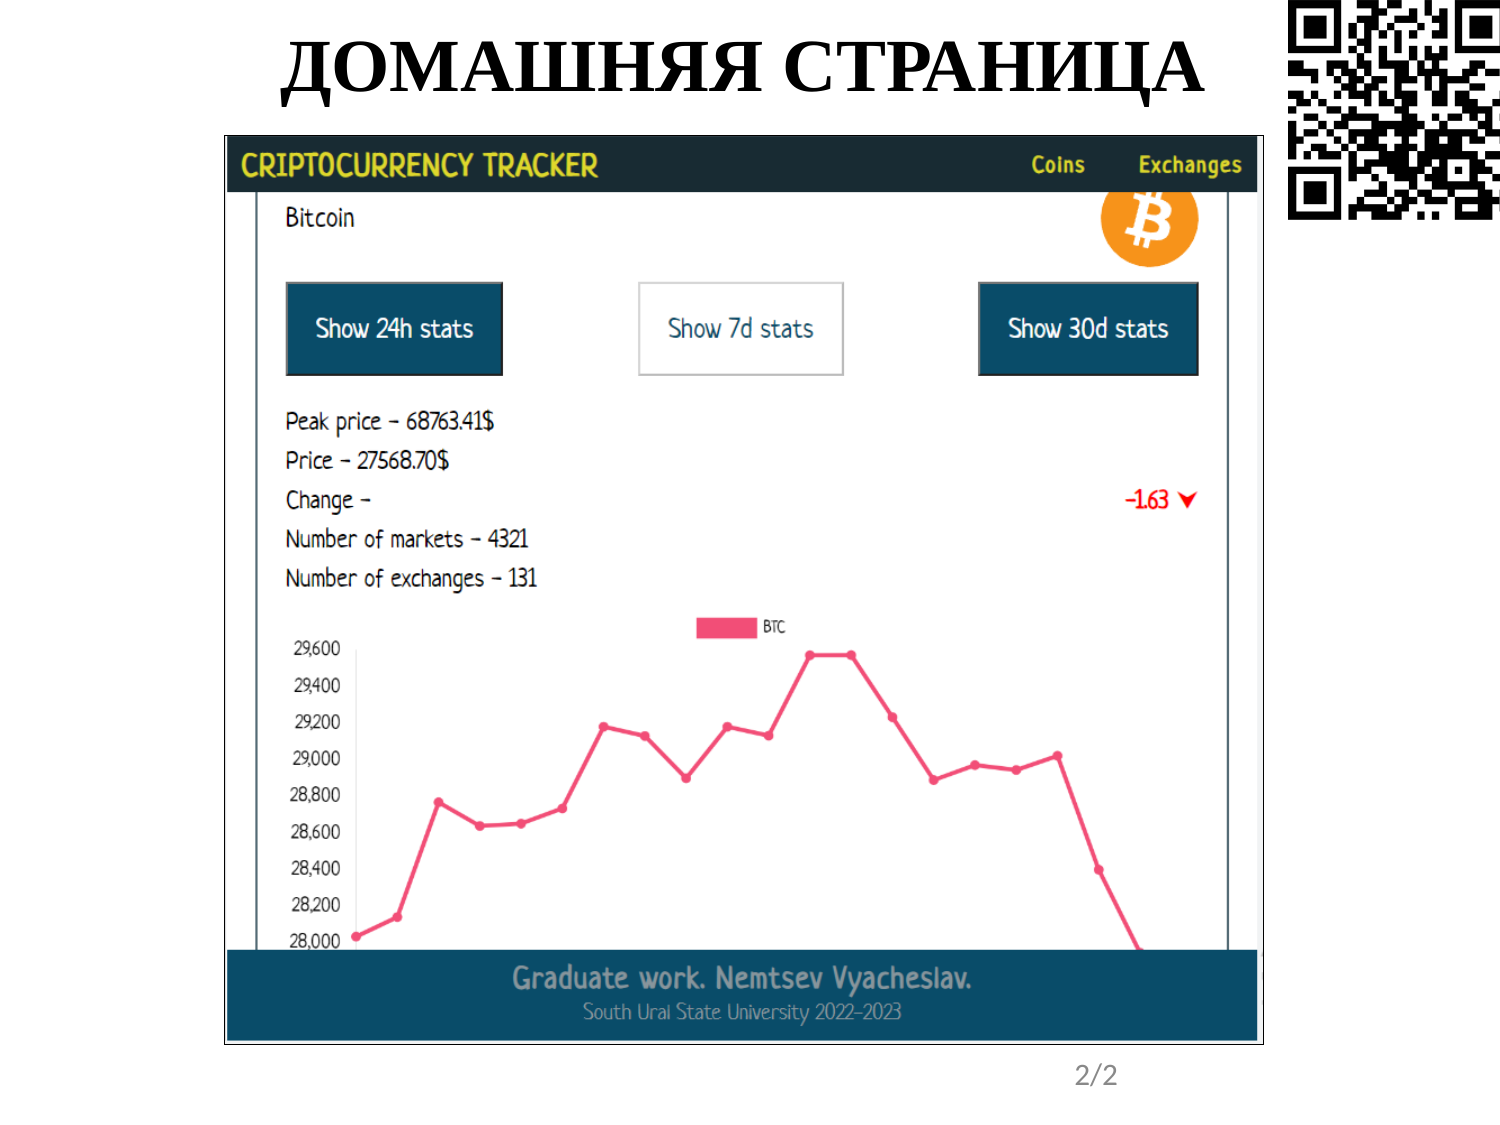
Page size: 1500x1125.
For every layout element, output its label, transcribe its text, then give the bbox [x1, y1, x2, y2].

picture [1288, 0, 1500, 224]
picture [225, 135, 1264, 1044]
slide_number 2/2 [1059, 1042, 1397, 1103]
title ДОМАШНЯЯ СТРАНИЦА [0, 0, 1288, 135]
